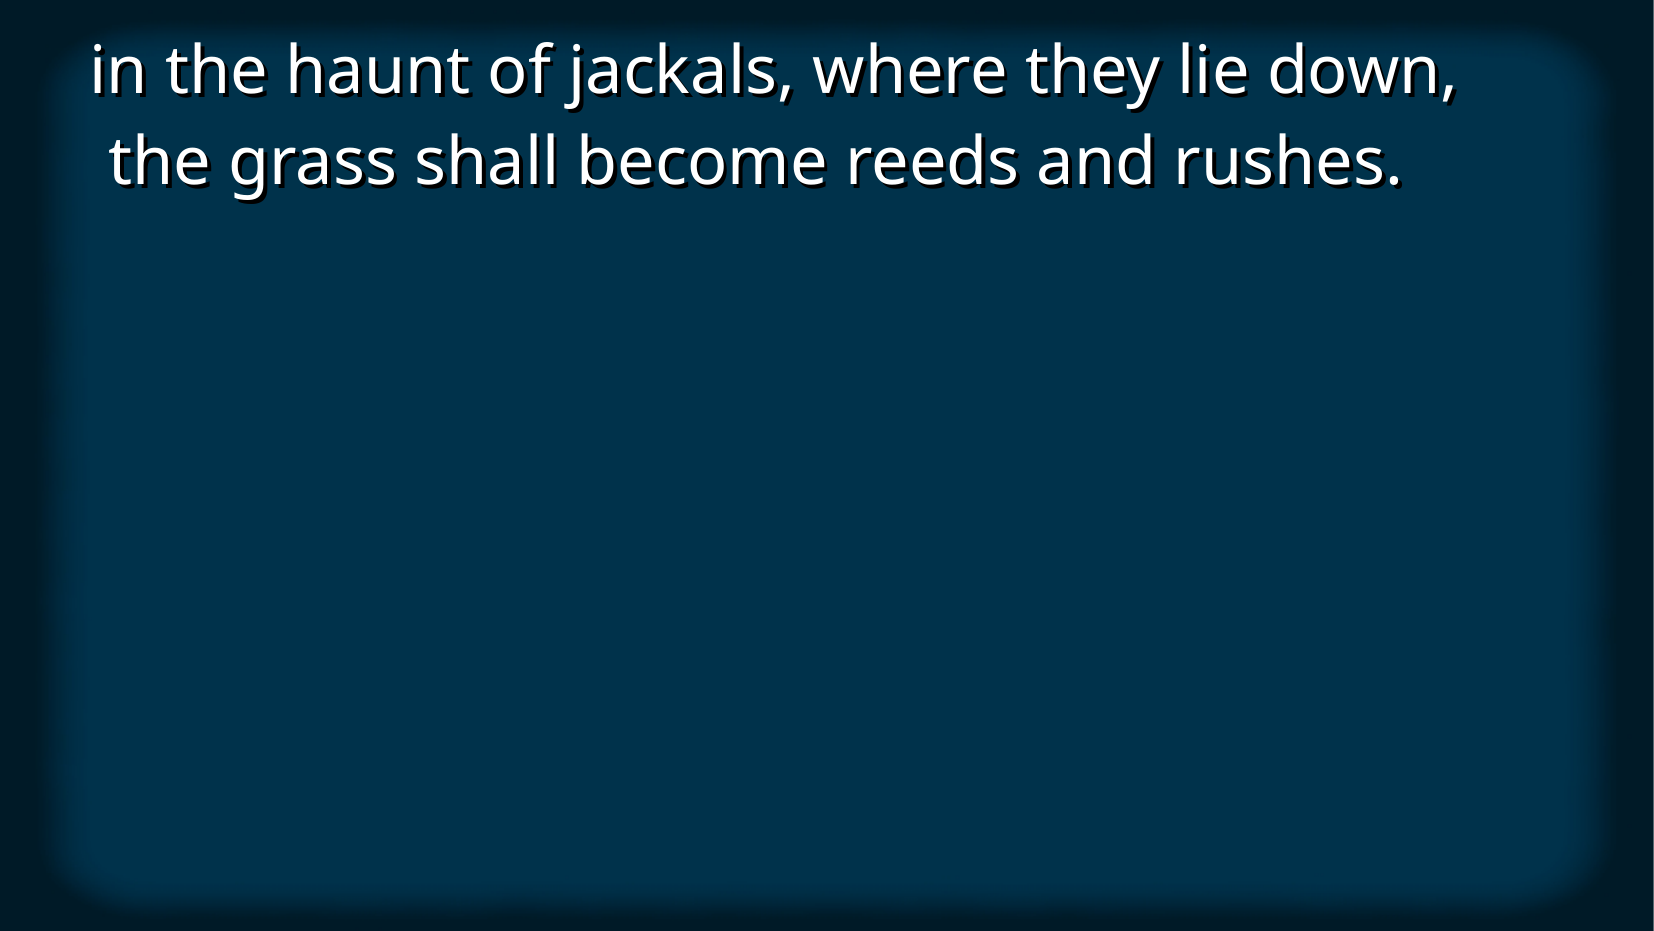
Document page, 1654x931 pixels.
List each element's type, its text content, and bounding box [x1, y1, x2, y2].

text_box in the haunt of jackals, where they lie down, the grass shall become reeds and rushes. [75, 15, 1591, 208]
picture [0, 0, 1654, 931]
